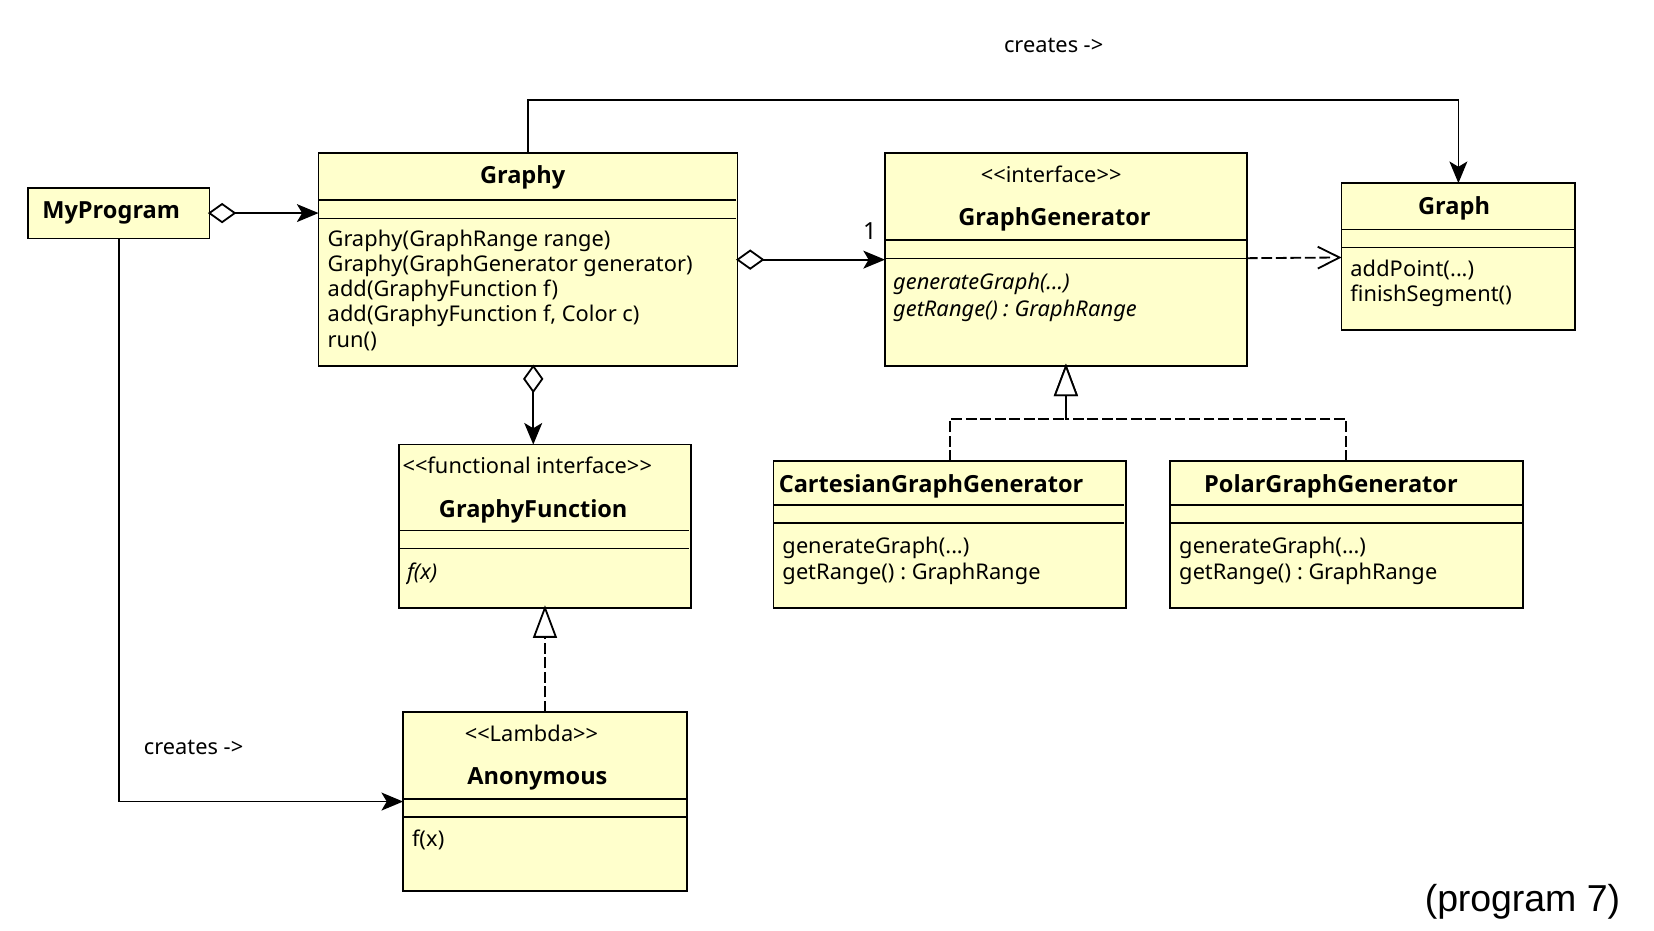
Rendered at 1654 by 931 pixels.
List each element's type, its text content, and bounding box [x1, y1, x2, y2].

picture [0, 0, 1606, 920]
text_box (program 7) [1410, 870, 1654, 927]
